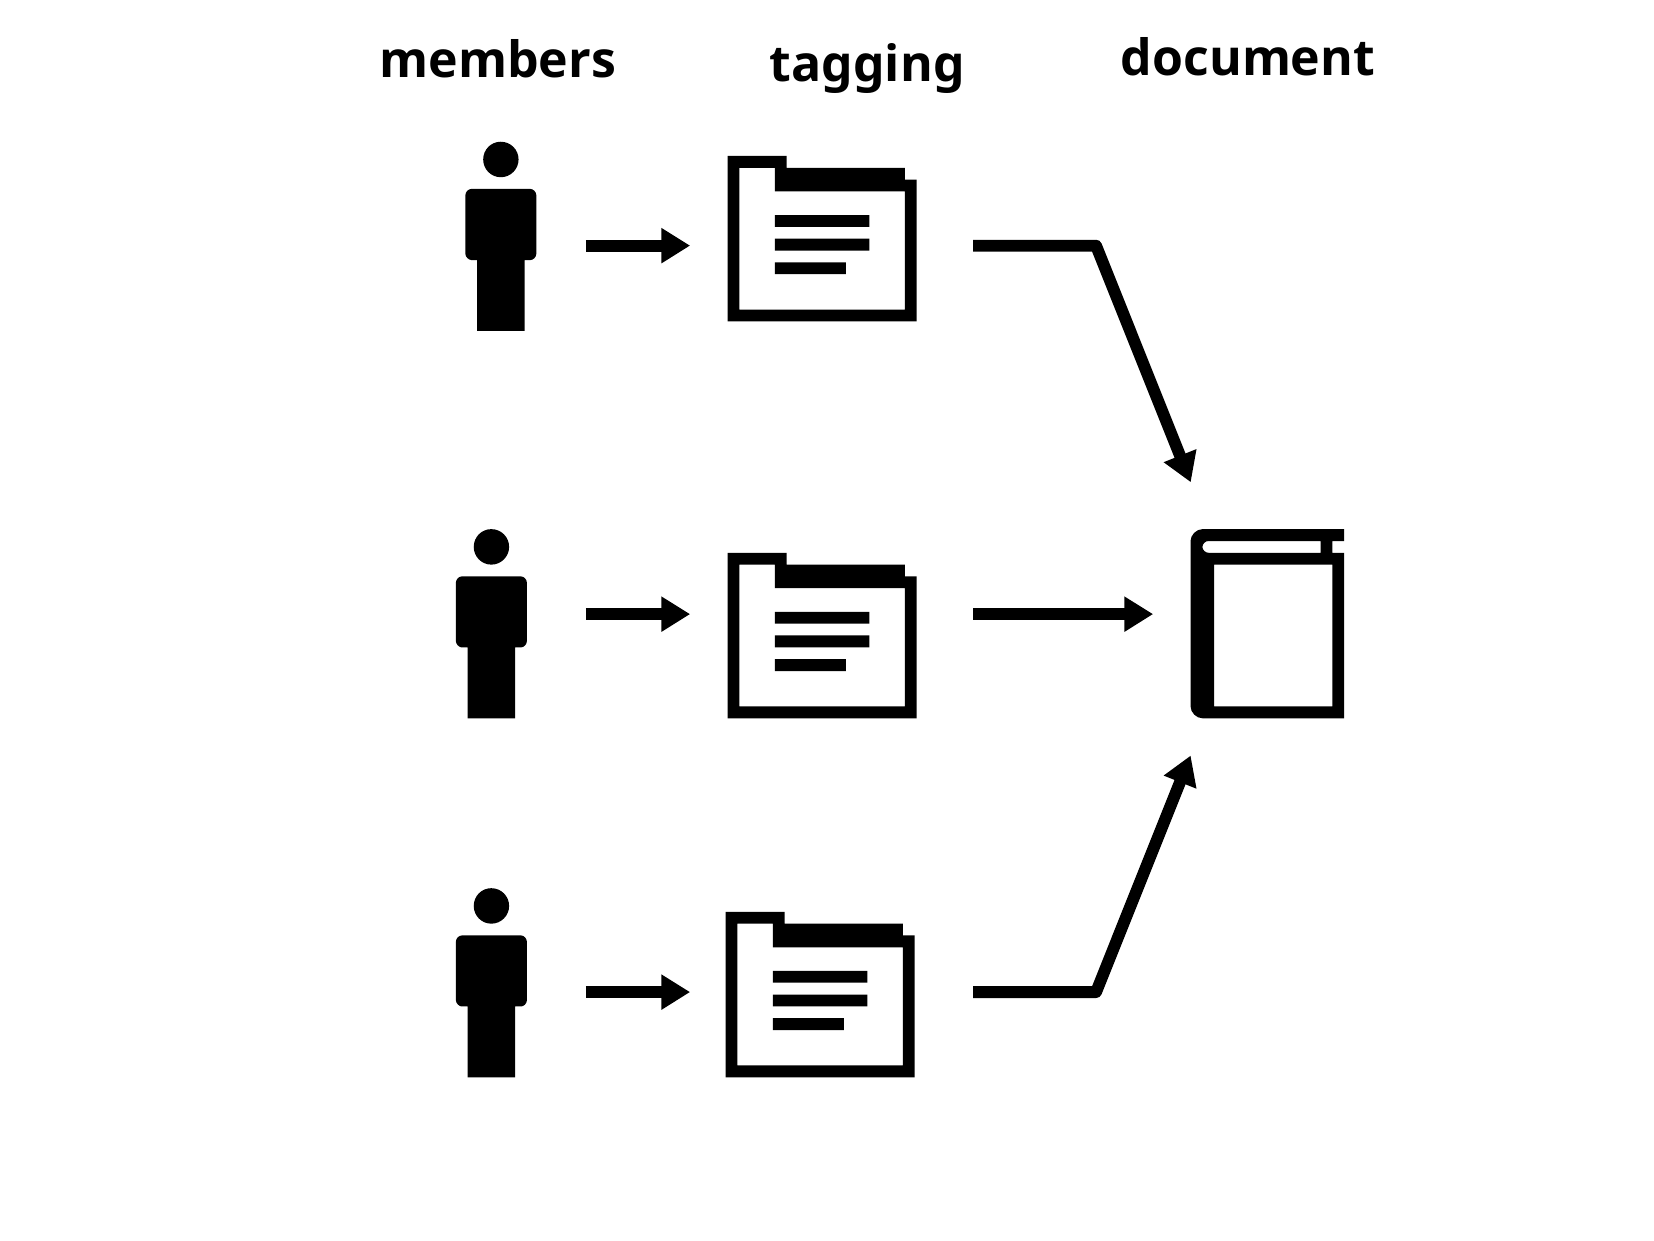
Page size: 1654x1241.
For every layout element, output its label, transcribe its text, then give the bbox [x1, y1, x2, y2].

picture [396, 529, 586, 719]
picture [725, 888, 915, 1078]
text_box tagging [754, 20, 999, 96]
picture [727, 132, 917, 322]
picture [1190, 529, 1380, 719]
picture [406, 141, 596, 331]
text_box document [1106, 14, 1415, 91]
picture [727, 529, 917, 719]
text_box members [364, 16, 657, 93]
picture [396, 888, 586, 1078]
